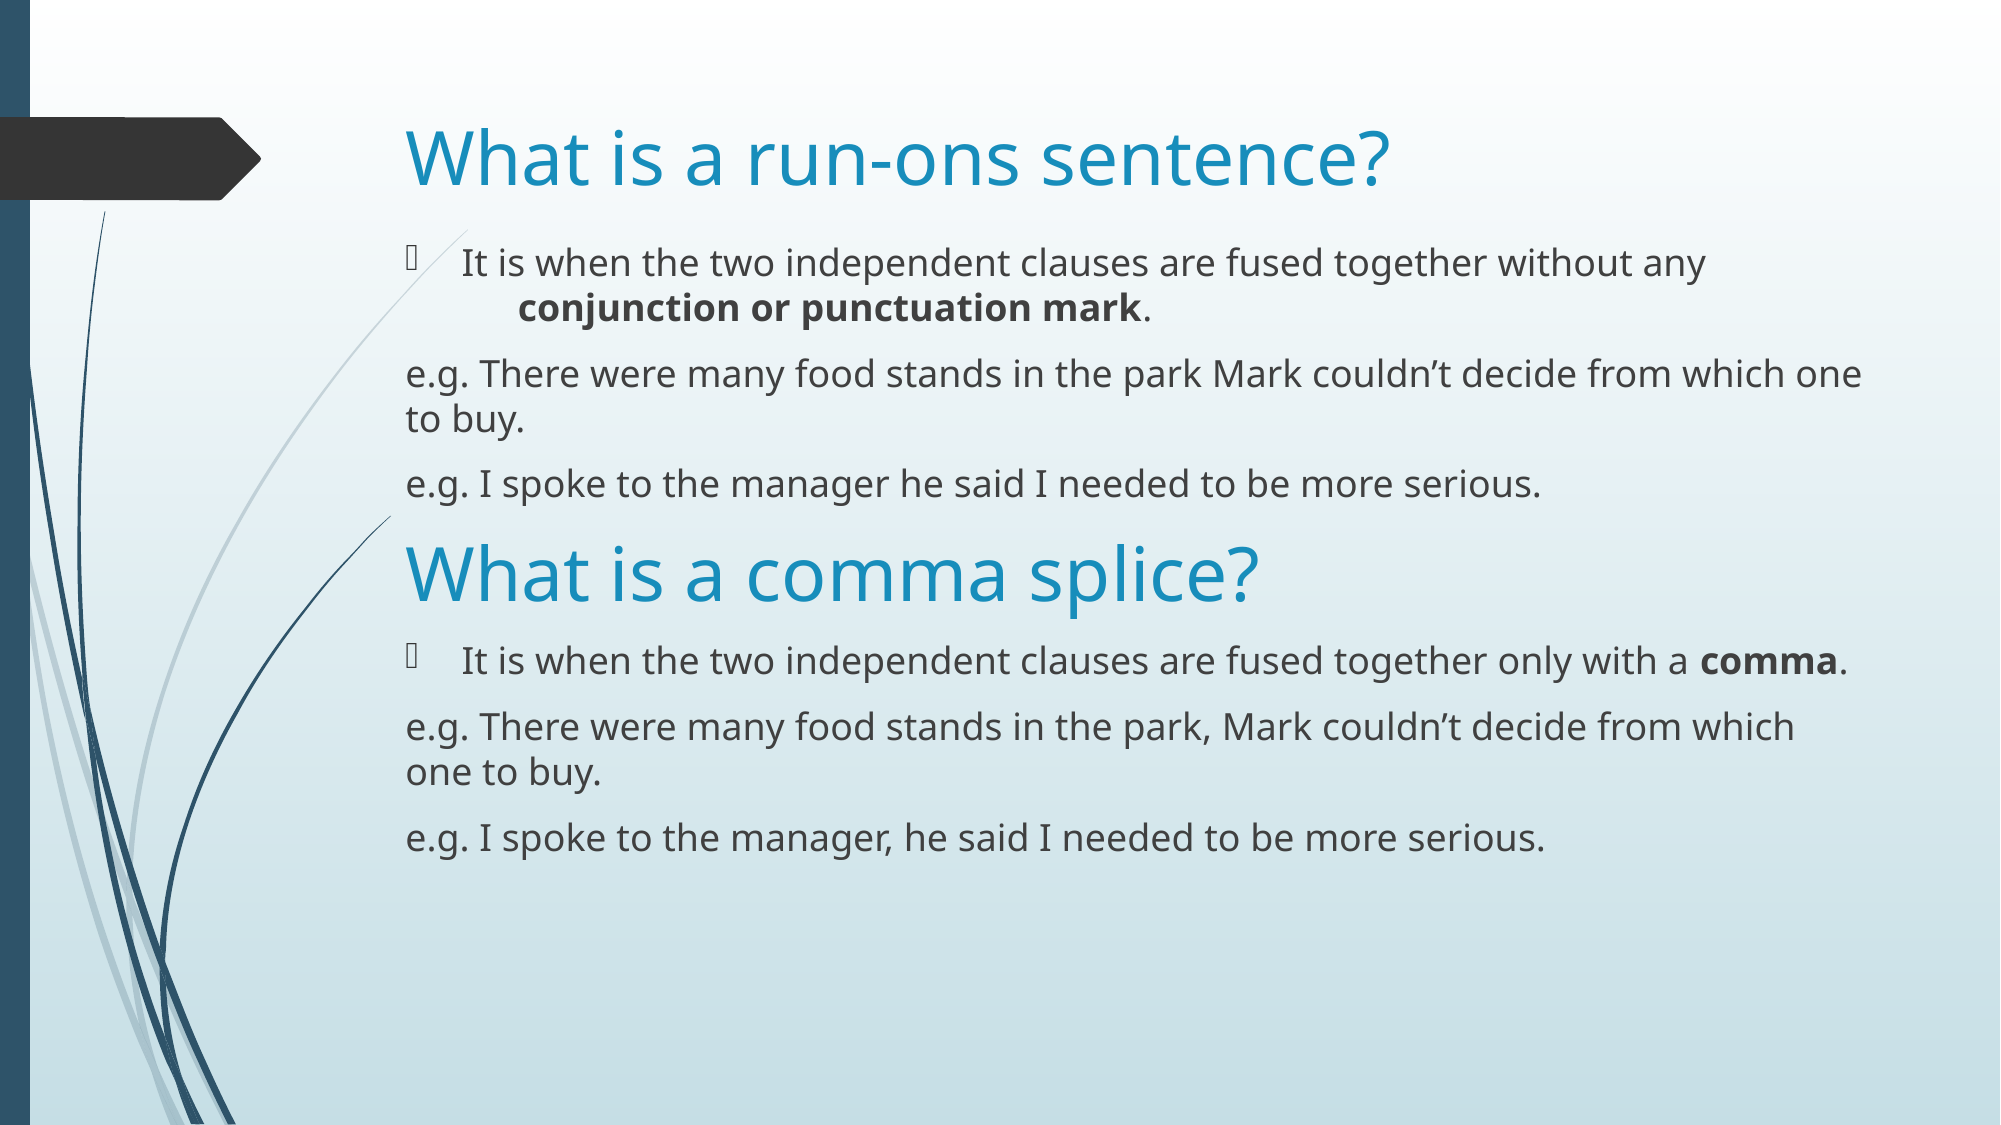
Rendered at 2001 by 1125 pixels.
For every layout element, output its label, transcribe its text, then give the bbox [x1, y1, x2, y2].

list It is when the two independent clauses are fused together without any conjunction or punctuation mark. e.g. There were many food stands in the park Mark couldn’t decide from which one to buy. e.g. I spoke to the manager he said I needed to be more serious. What is a comma splice? It is when the two independent clauses are fused together only with a comma. e.g. There were many food stands in the park, Mark couldn’t decide from which one to buy. e.g. I spoke to the manager, he said I needed to be more serious. [390, 231, 1888, 1047]
title What is a run-ons sentence? [390, 102, 1853, 231]
